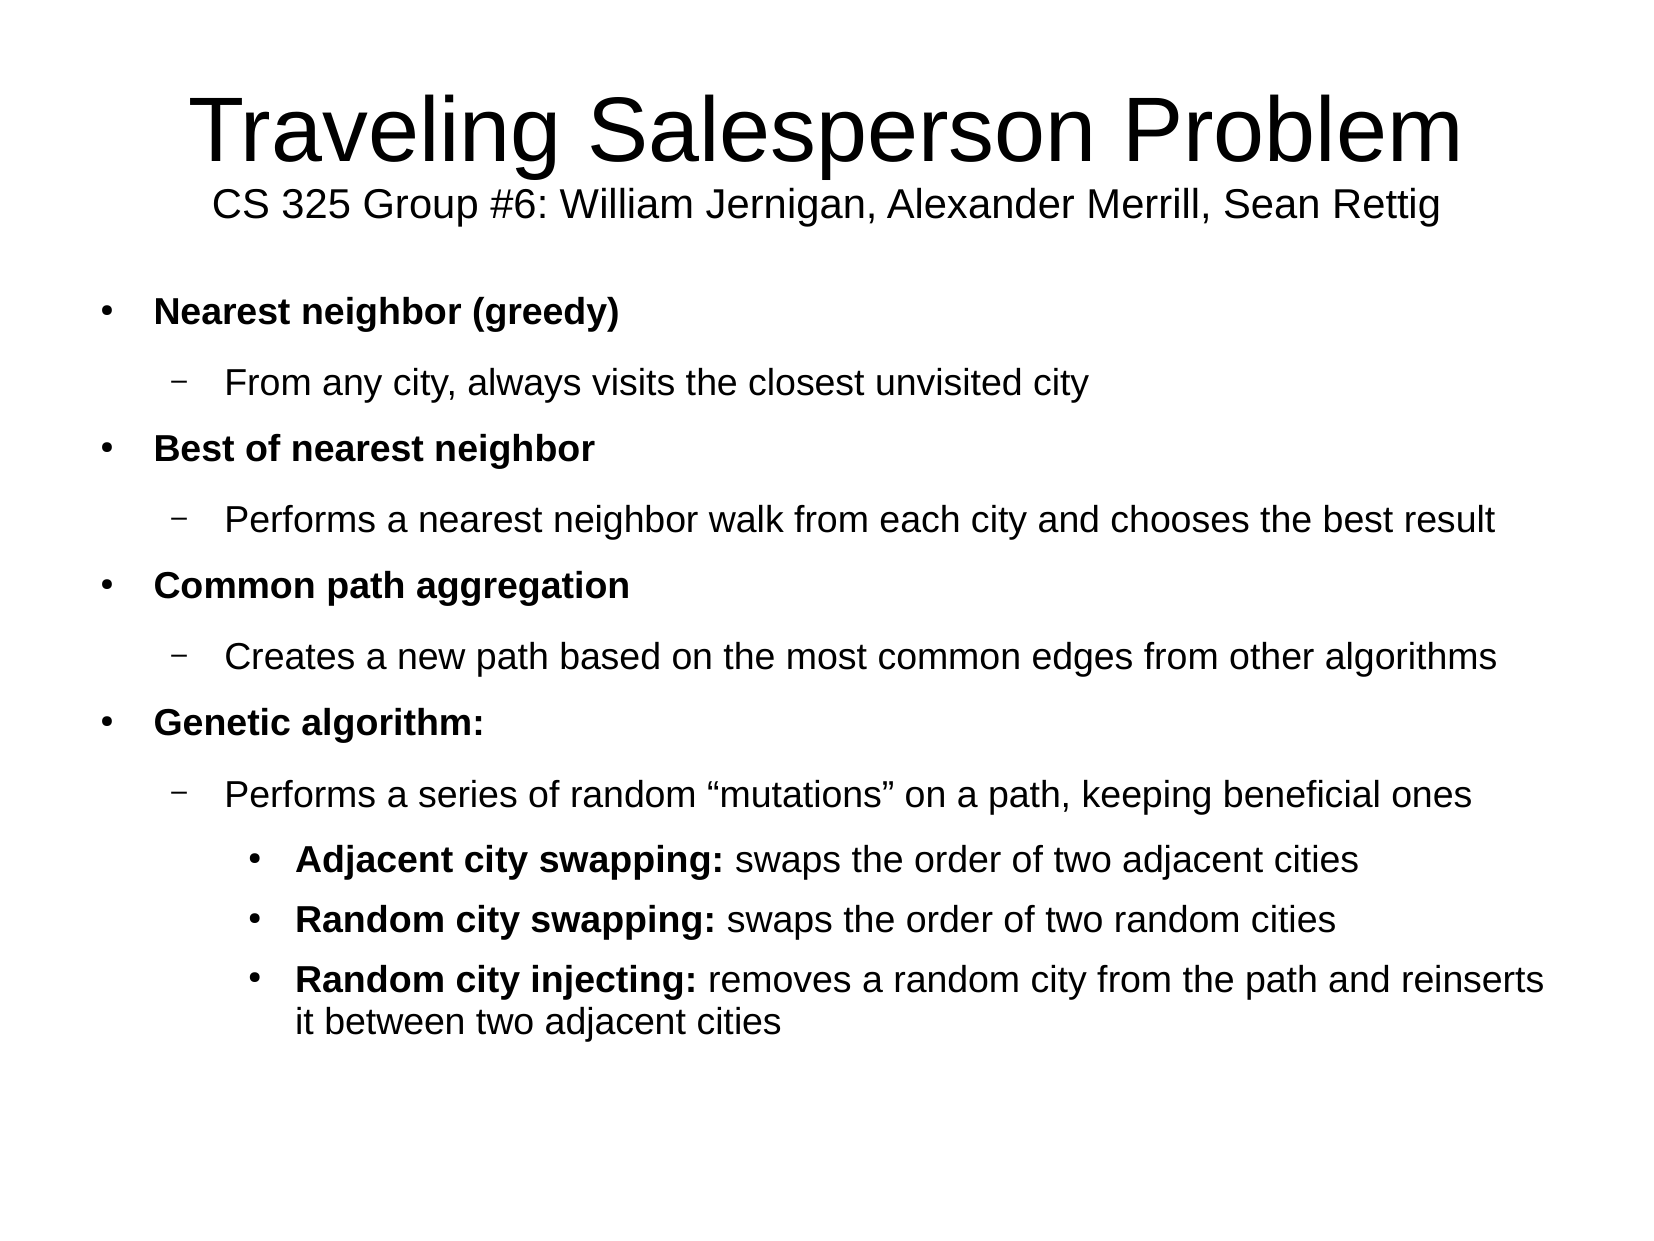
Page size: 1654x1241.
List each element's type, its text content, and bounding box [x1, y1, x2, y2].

title Traveling Salesperson Problem CS 325 Group #6: William Jernigan, Alexander Merrill, Sean Rettig [82, 49, 1571, 257]
list Nearest neighbor (greedy) From any city, always visits the closest unvisited city Best of nearest neighbor Performs a nearest neighbor walk from each city and chooses the best result Common path aggregation Creates a new path based on the most common edges from other algorithms Genetic algorithm: Performs a series of random “mutations” on a path, keeping beneficial ones Adjacent city swapping: swaps the order of two adjacent cities Random city swapping: swaps the order of two random cities Random city injecting: removes a random city from the path and reinserts it between two adjacent cities [82, 290, 1571, 1216]
